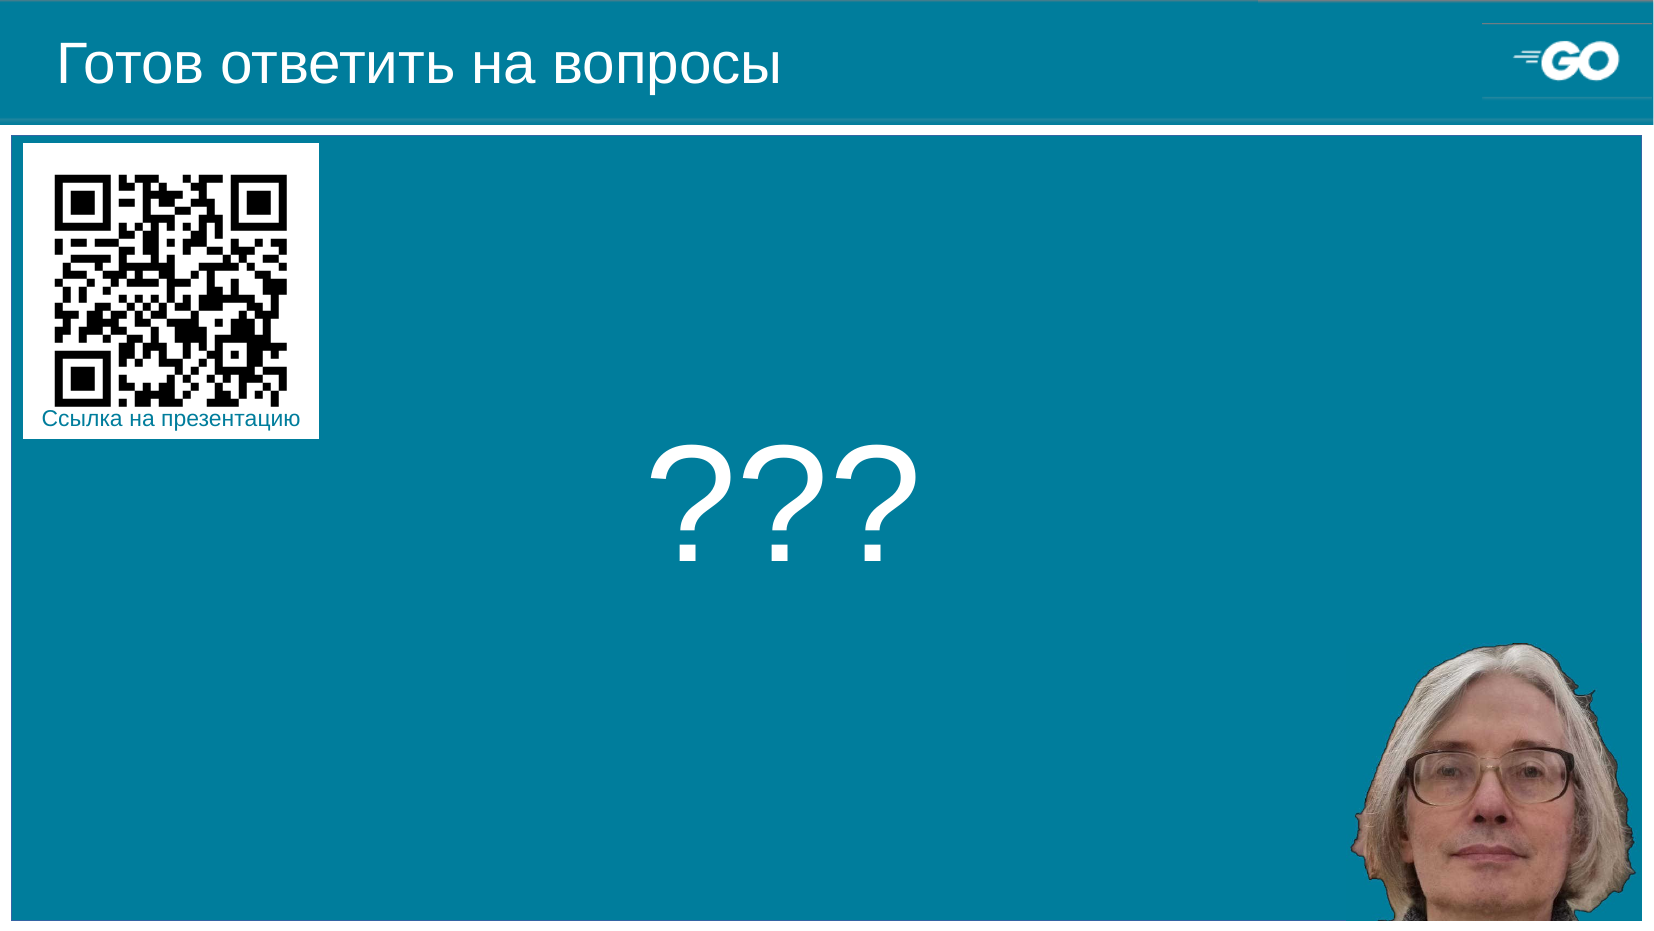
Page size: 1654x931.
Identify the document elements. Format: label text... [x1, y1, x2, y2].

text_box ??? [590, 403, 977, 605]
picture [1351, 644, 1636, 921]
text_box [11, 135, 1642, 921]
picture [24, 144, 318, 438]
text_box Готов ответить на вопросы [41, 23, 1495, 104]
picture [1542, 41, 1619, 81]
